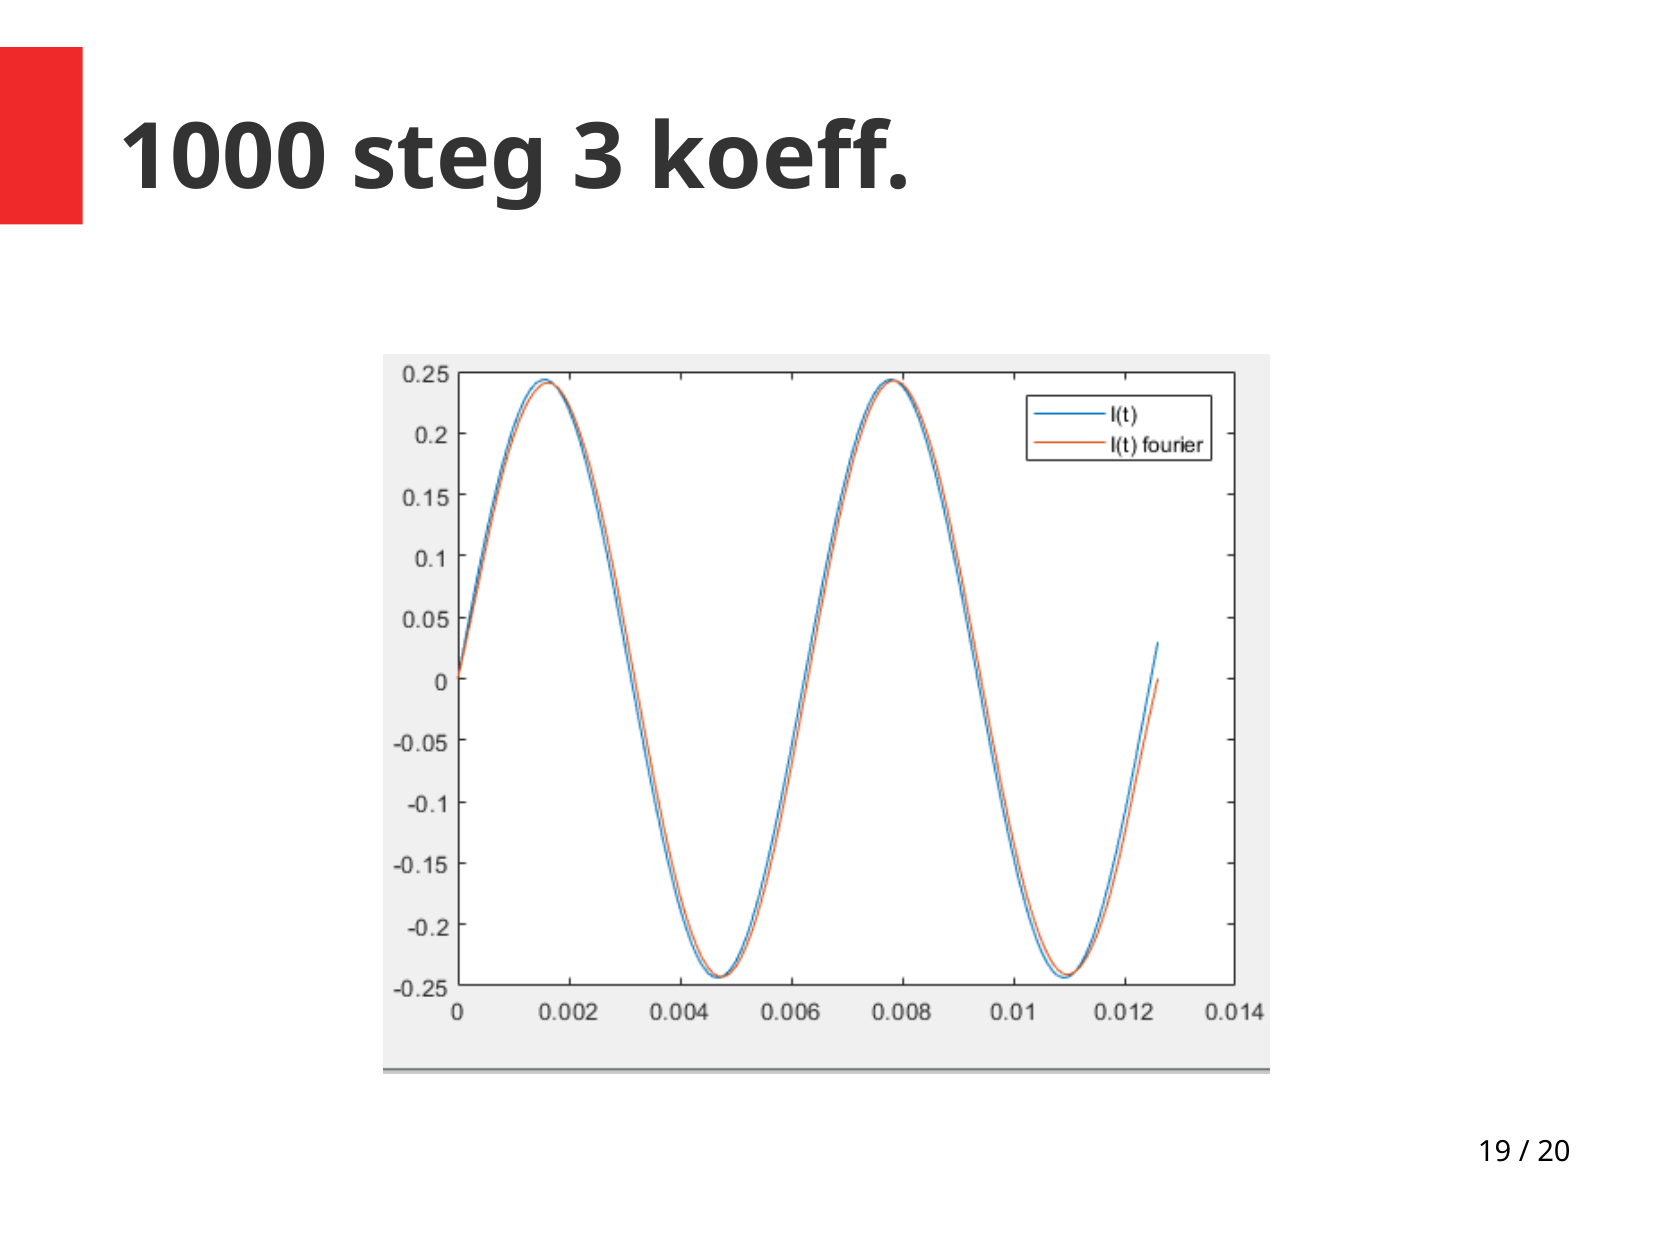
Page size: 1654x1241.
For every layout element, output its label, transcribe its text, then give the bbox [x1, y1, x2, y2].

title 1000 steg 3 koeff. [118, 49, 1571, 257]
picture [383, 354, 1270, 1074]
